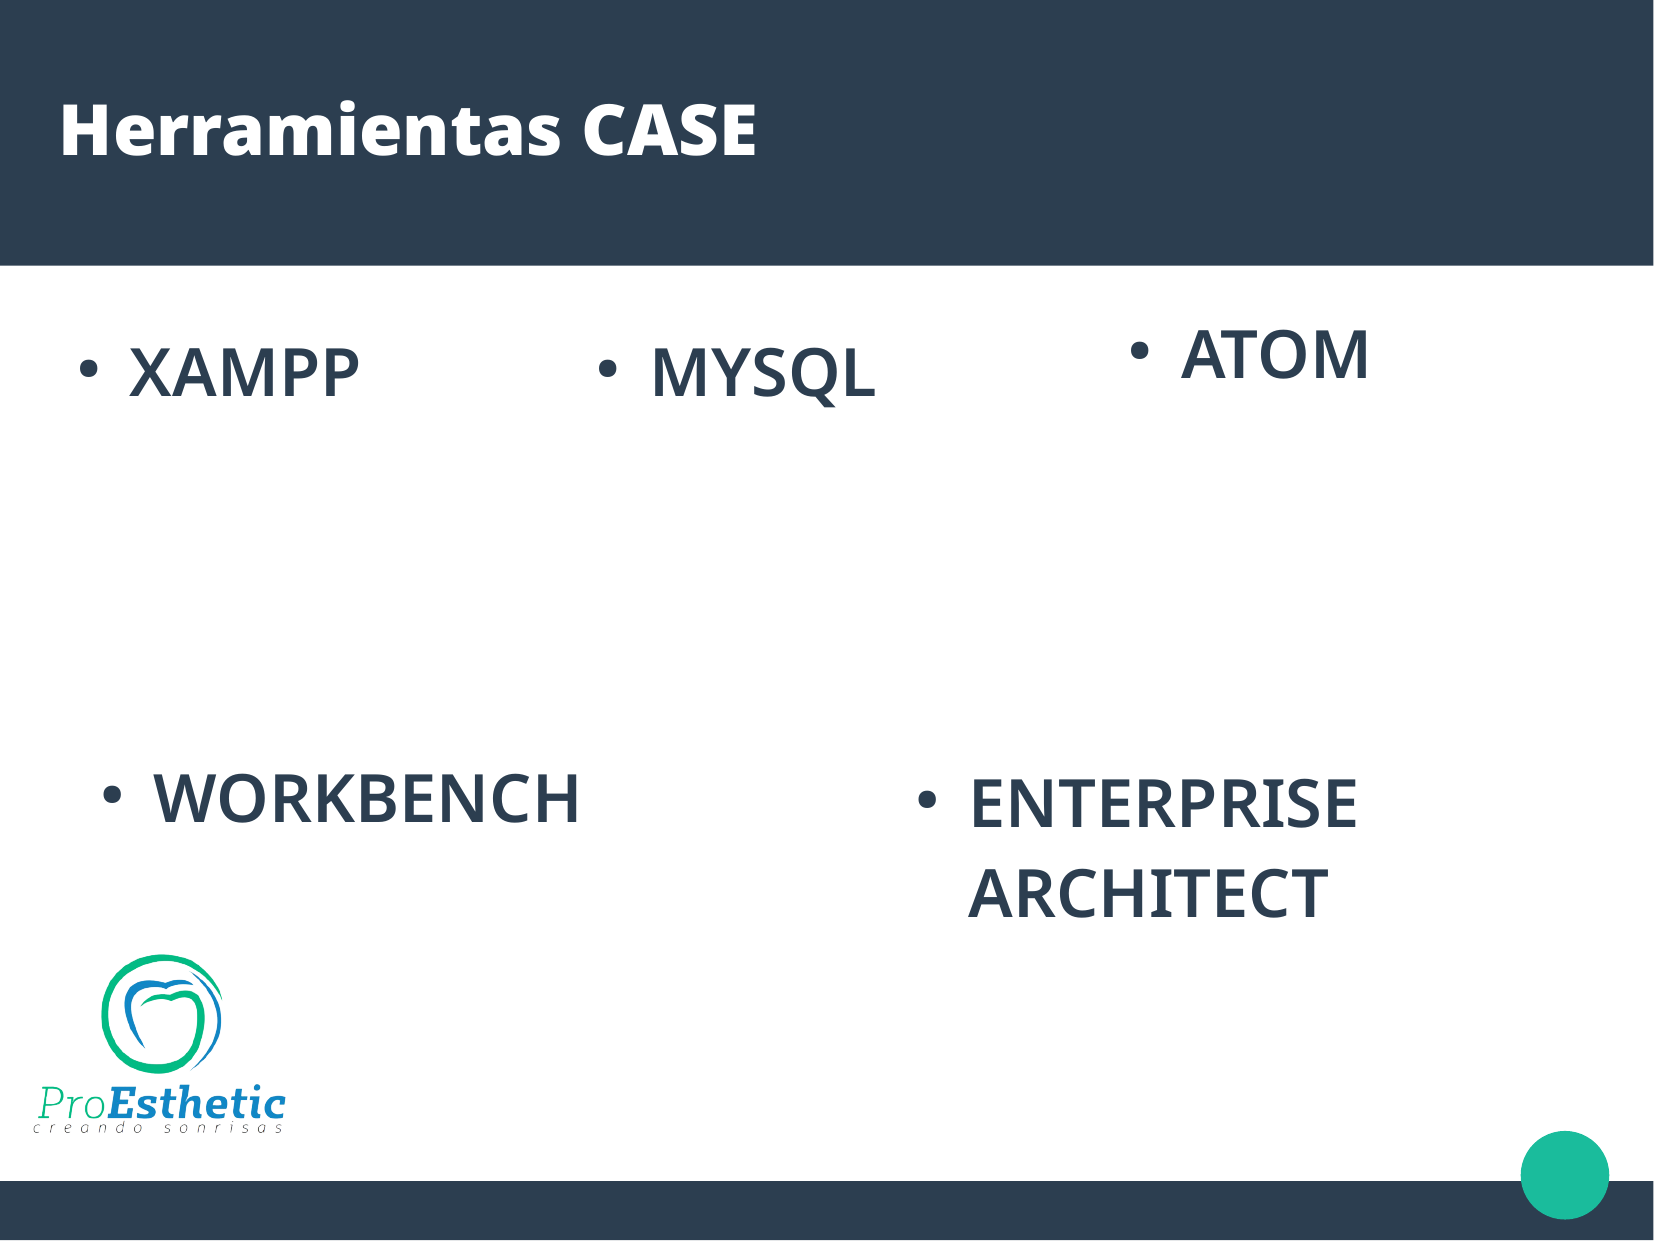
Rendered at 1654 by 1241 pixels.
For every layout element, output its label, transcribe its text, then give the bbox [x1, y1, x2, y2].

list XAMPP [59, 324, 554, 720]
list ATOM [1110, 307, 1605, 702]
list ENTERPRISE ARCHITECT [897, 755, 1583, 1151]
list MYSQL [578, 324, 1073, 720]
picture [0, 921, 333, 1185]
list WORKBENCH [82, 751, 745, 945]
title Herramientas CASE [59, 49, 1595, 207]
